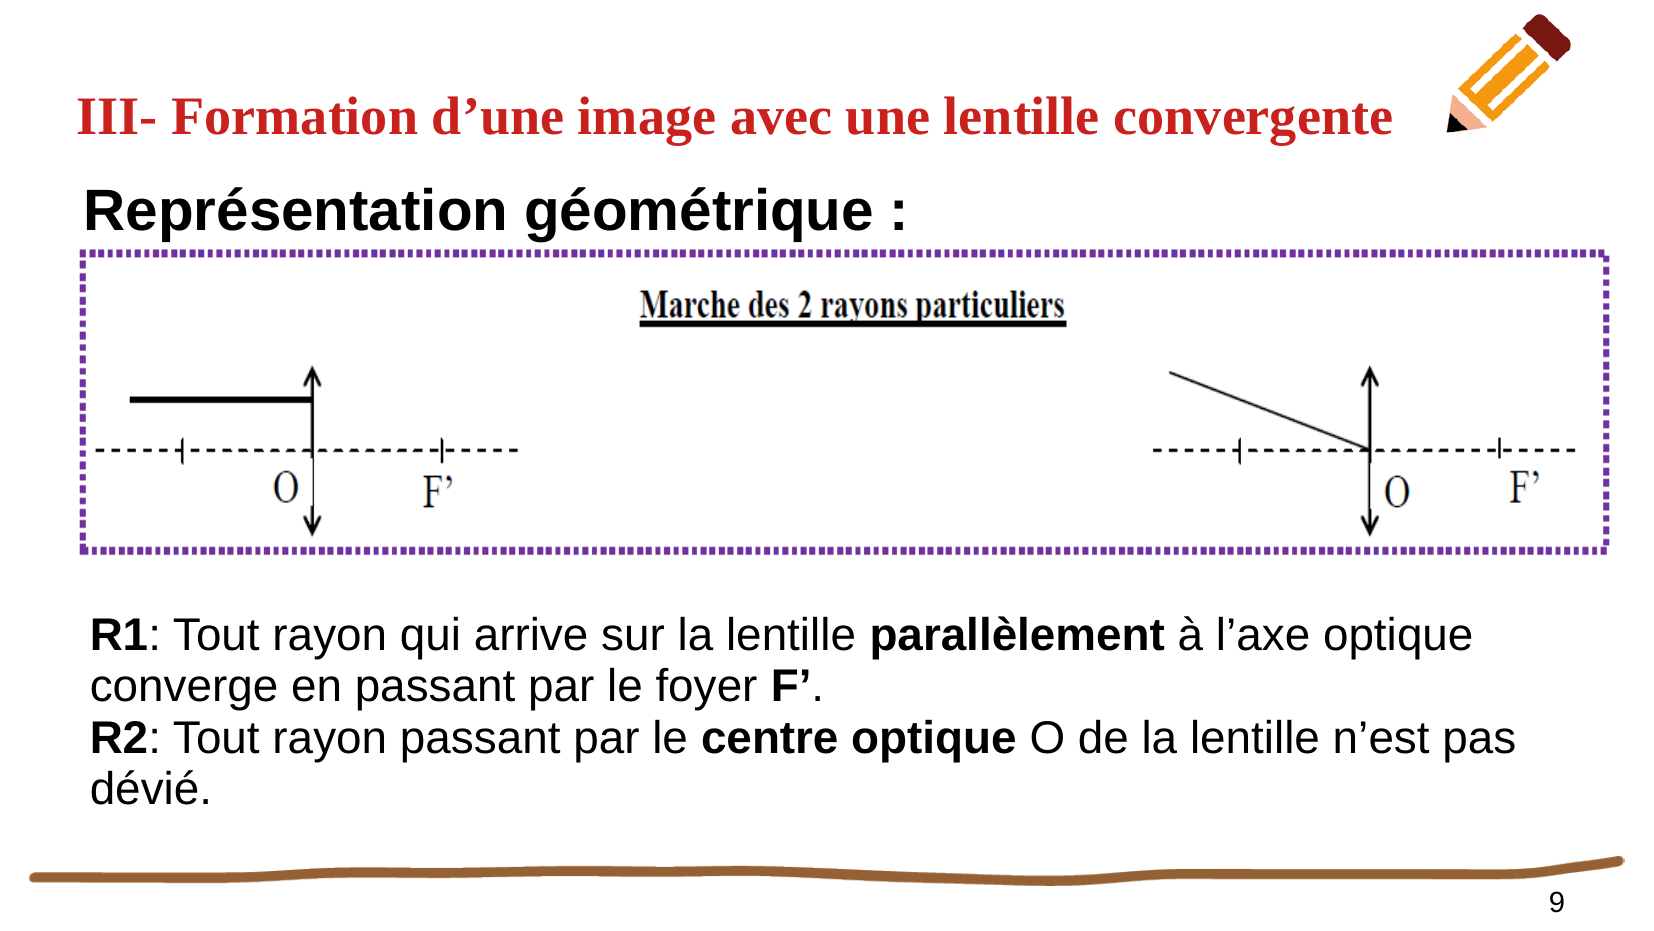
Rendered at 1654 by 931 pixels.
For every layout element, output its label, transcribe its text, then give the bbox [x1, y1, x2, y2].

title III- Formation d’une image avec une lentille convergente [76, 64, 1436, 169]
text_box R1: Tout rayon qui arrive sur la lentille parallèlement à l’axe optique converge en passant par le foyer F’. R2: Tout rayon passant par le centre optique O de la lentille n’est pas dévié. [75, 601, 1576, 851]
picture [1446, 14, 1571, 133]
picture [75, 245, 1613, 563]
text_box Représentation géométrique : [69, 169, 925, 263]
picture [29, 856, 1625, 886]
